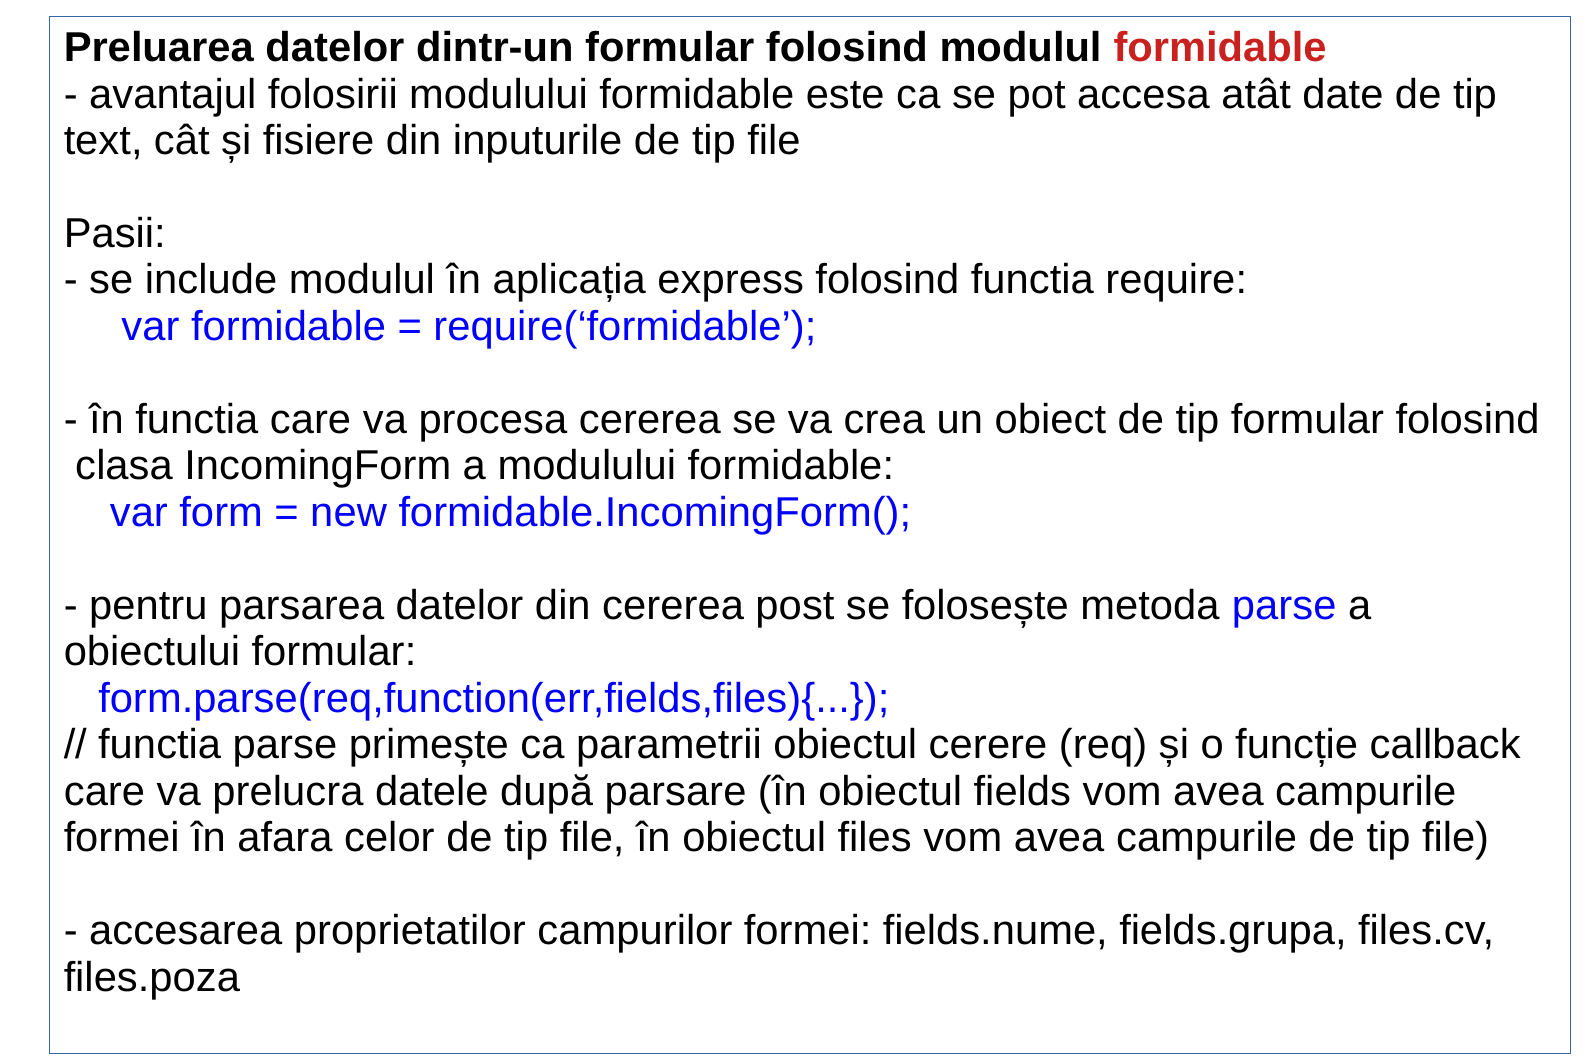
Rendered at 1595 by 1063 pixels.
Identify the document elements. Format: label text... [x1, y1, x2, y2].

text_box Preluarea datelor dintr-un formular folosind modulul formidable - avantajul folosirii modulului formidable este ca se pot accesa atât date de tip text, cât și fisiere din inputurile de tip file Pasii: - se include modulul în aplicația express folosind functia require: var formidable = require(‘formidable’); - în functia care va procesa cererea se va crea un obiect de tip formular folosind clasa IncomingForm a modulului formidable: var form = new formidable.IncomingForm(); - pentru parsarea datelor din cererea post se folosește metoda parse a obiectului formular: form.parse(req,function(err,fields,files){...}); // functia parse primește ca parametrii obiectul cerere (req) și o funcție callback care va prelucra datele după parsare (în obiectul fields vom avea campurile formei în afara celor de tip file, în obiectul files vom avea campurile de tip file) - accesarea proprietatilor campurilor formei: fields.nume, fields.grupa, files.cv, files.poza [49, 16, 1571, 1054]
